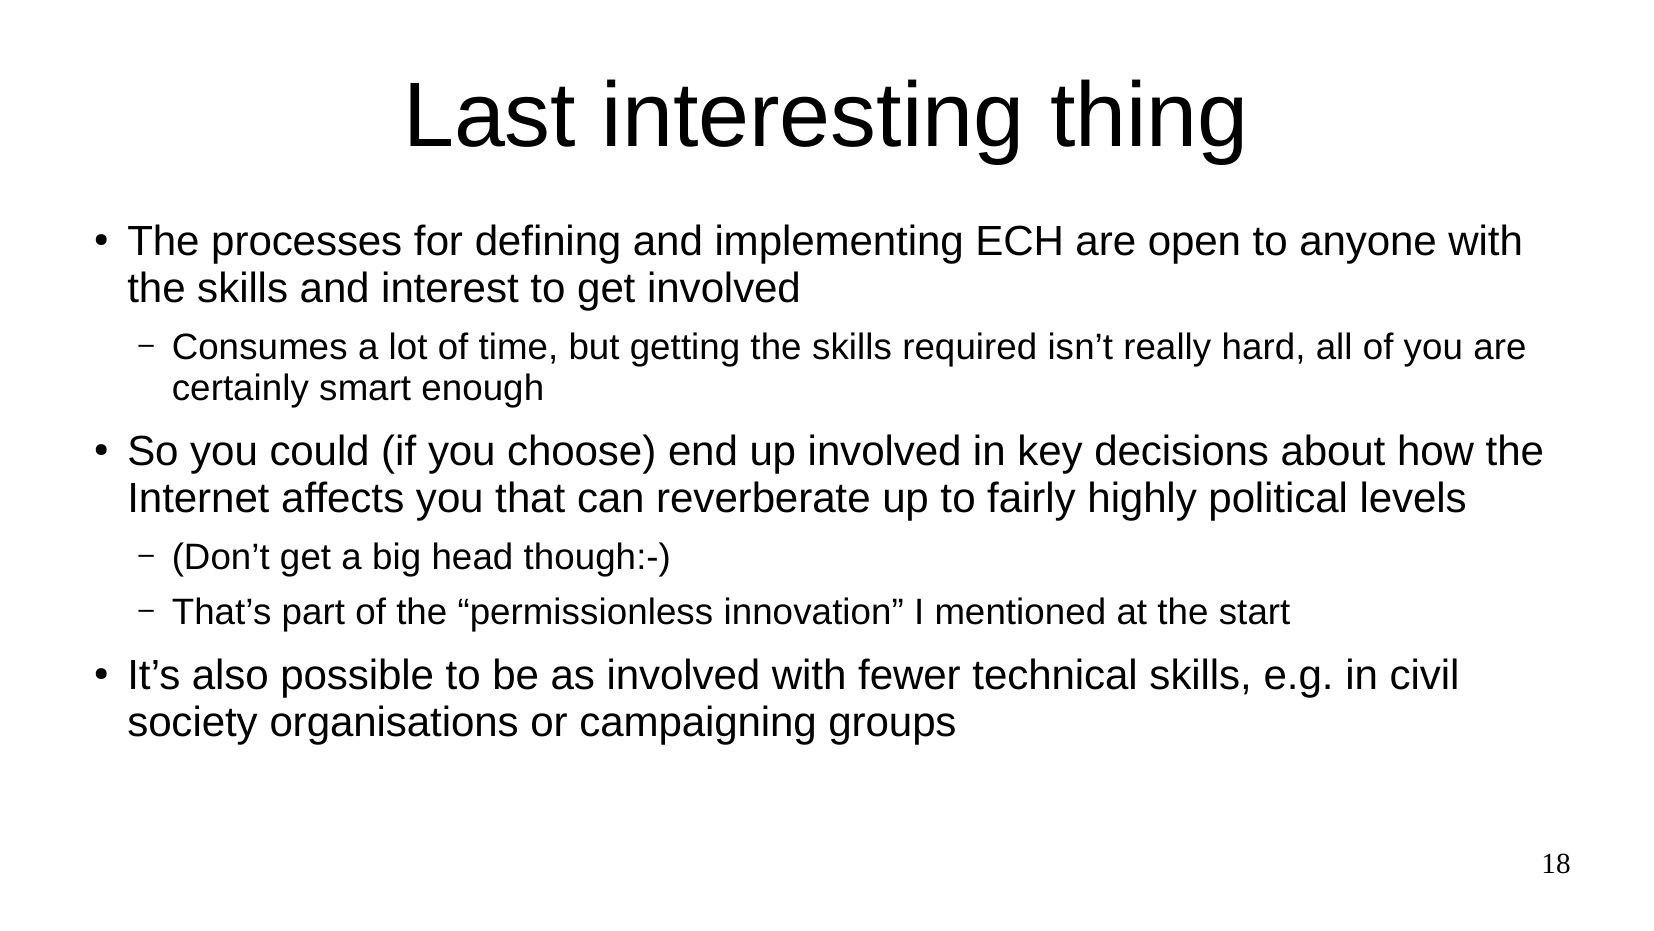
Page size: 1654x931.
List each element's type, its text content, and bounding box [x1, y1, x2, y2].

title Last interesting thing [82, 37, 1571, 193]
list The processes for defining and implementing ECH are open to anyone with the skills and interest to get involved Consumes a lot of time, but getting the skills required isn’t really hard, all of you are certainly smart enough So you could (if you choose) end up involved in key decisions about how the Internet affects you that can reverberate up to fairly highly political levels (Don’t get a big head though:-) That’s part of the “permissionless innovation” I mentioned at the start It’s also possible to be as involved with fewer technical skills, e.g. in civil society organisations or campaigning groups [82, 217, 1571, 758]
